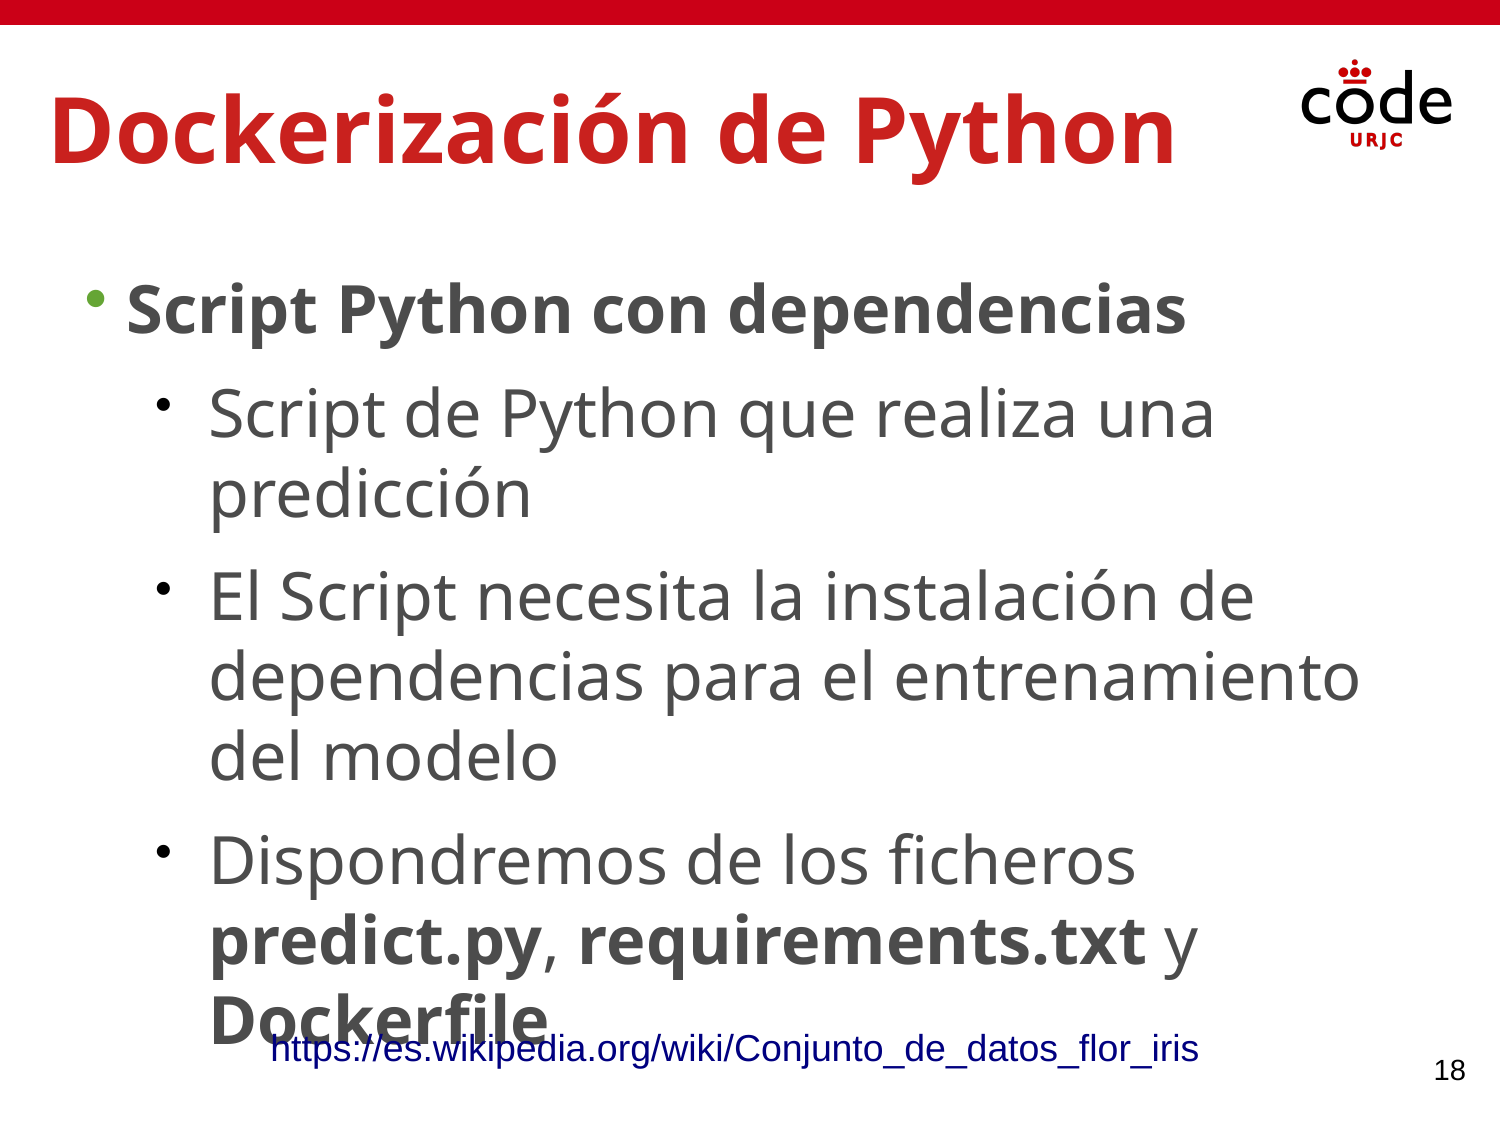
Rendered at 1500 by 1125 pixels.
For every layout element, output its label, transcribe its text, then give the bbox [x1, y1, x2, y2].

title Dockerización de Python [32, 79, 1413, 189]
picture [1284, 50, 1468, 161]
text_box https://es.wikipedia.org/wiki/Conjunto_de_datos_flor_iris [255, 1020, 1215, 1078]
list Script Python con dependencias Script de Python que realiza una predicción El Script necesita la instalación de dependencias para el entrenamiento del modelo Dispondremos de los ficheros predict.py, requirements.txt y Dockerfile [51, 259, 1436, 1006]
